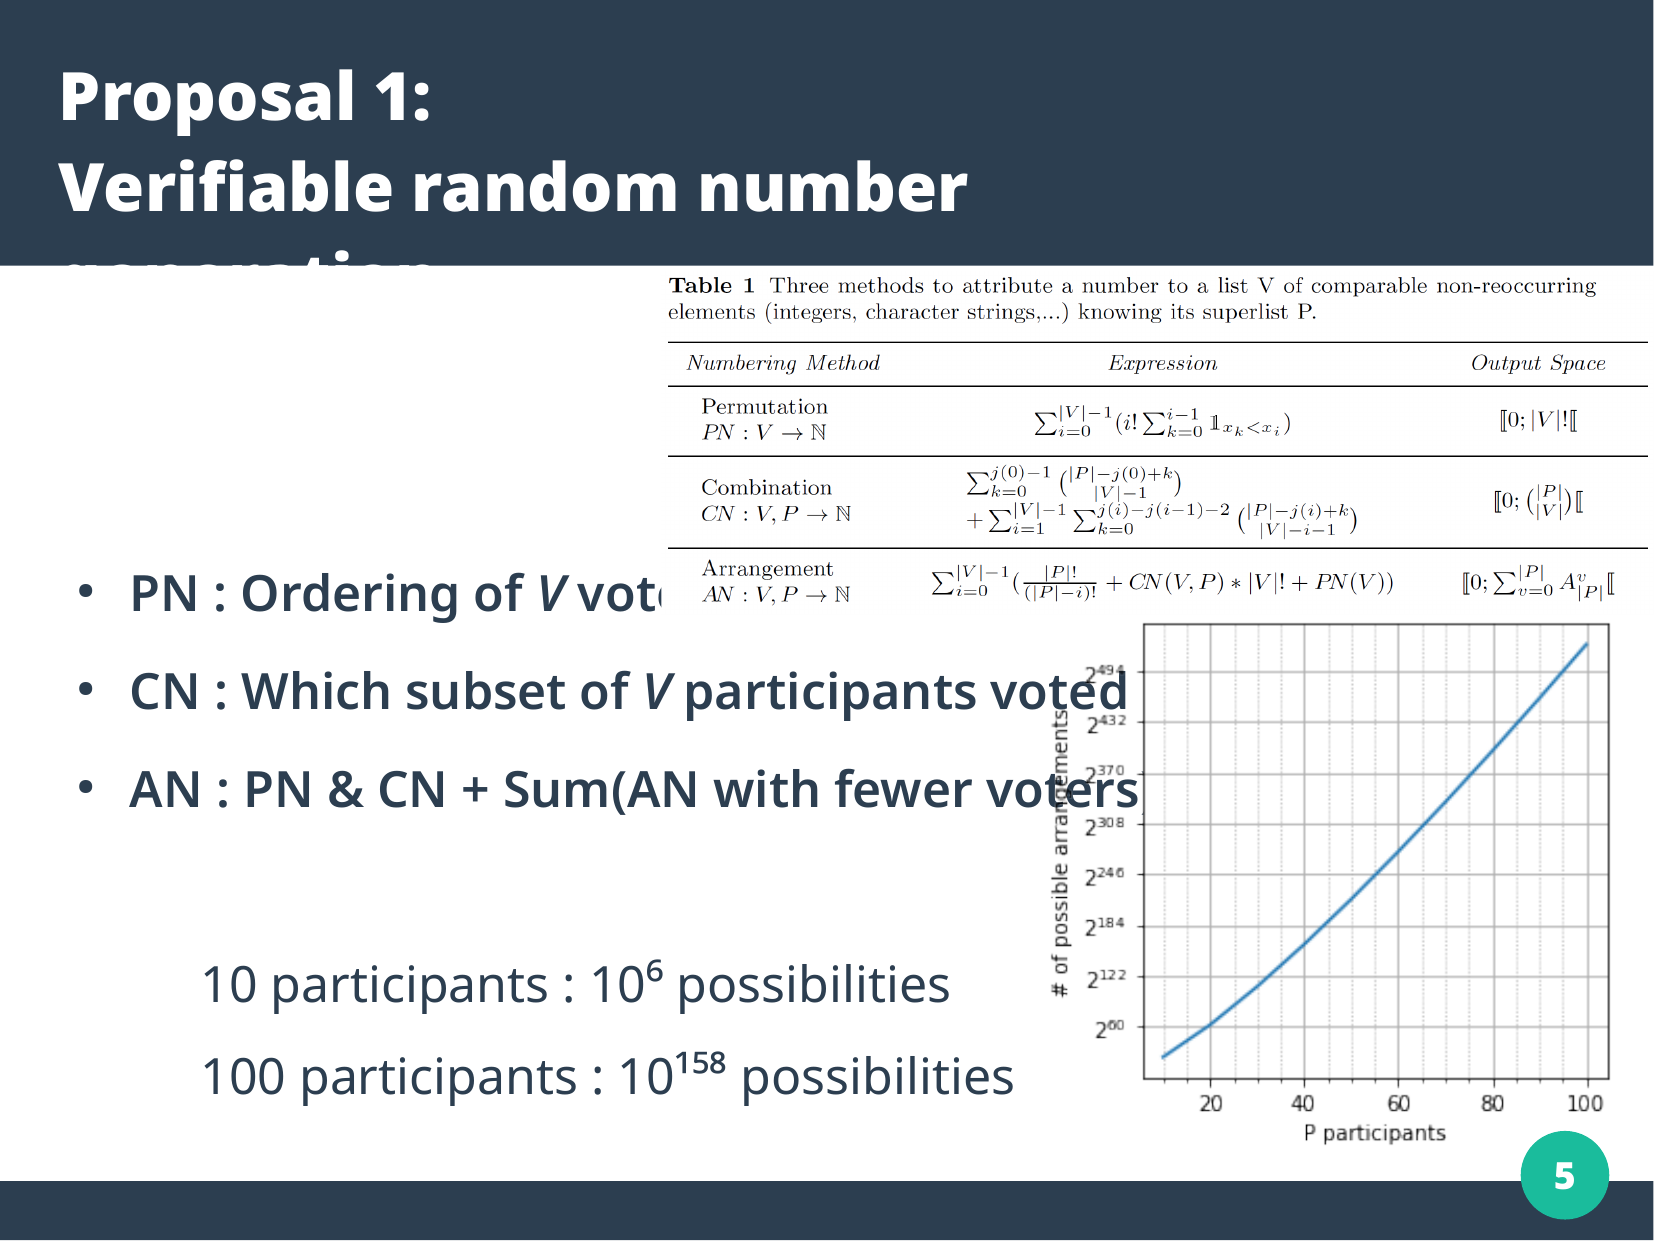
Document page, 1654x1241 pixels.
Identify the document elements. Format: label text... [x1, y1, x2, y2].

list PN : Ordering of V voters CN : Which subset of V participants voted AN : PN & CN + Sum(AN with fewer voters) 10 participants : 10⁶ possibilities 100 participants : 10¹⁵⁸ possibilities [59, 460, 1039, 1152]
title Proposal 1: Verifiable random number generation [59, 49, 1217, 207]
picture [661, 271, 1654, 1158]
